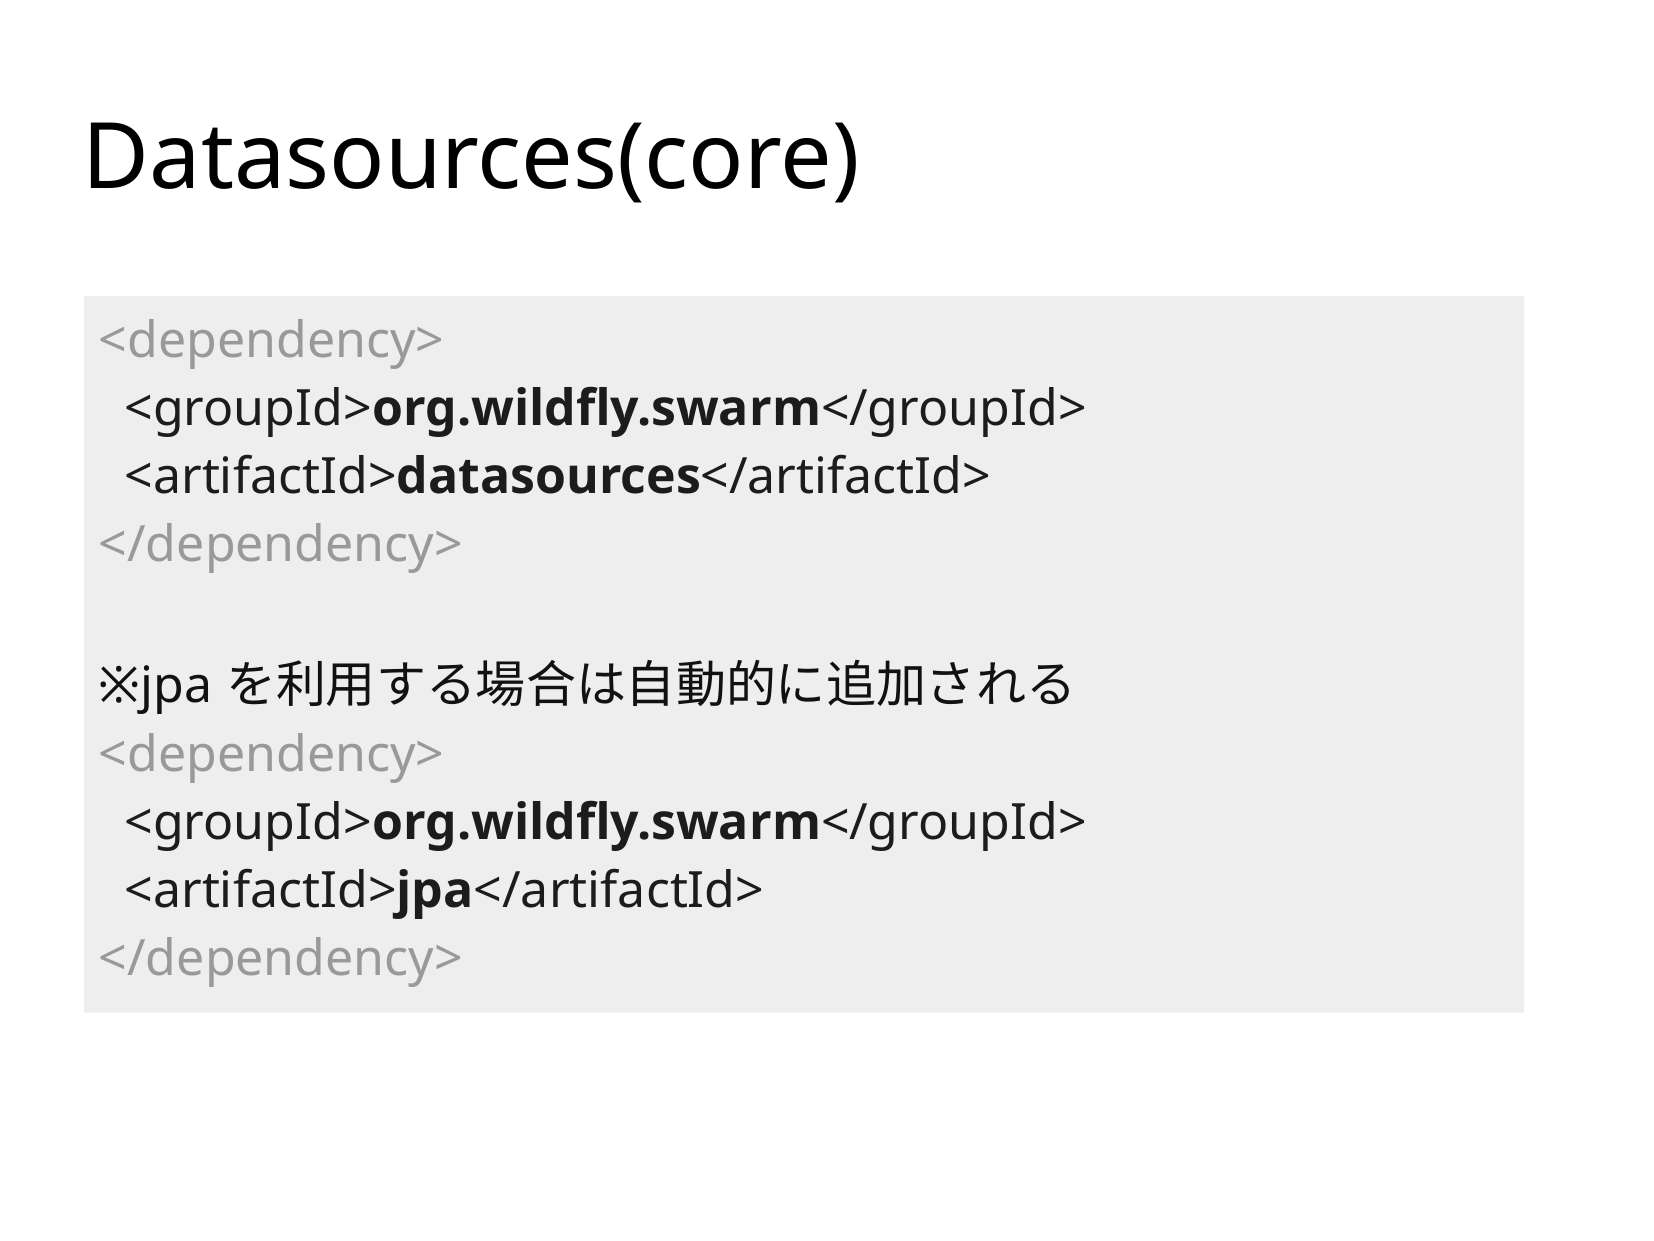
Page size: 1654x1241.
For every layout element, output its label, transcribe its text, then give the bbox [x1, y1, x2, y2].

text_box <dependency> <groupId>org.wildfly.swarm</groupId> <artifactId>datasources</artifactId> </dependency> ※jpaを利用する場合は自動的に追加される <dependency> <groupId>org.wildfly.swarm</groupId> <artifactId>jpa</artifactId> </dependency> [84, 296, 1525, 1013]
title Datasources(core) [82, 49, 1571, 257]
